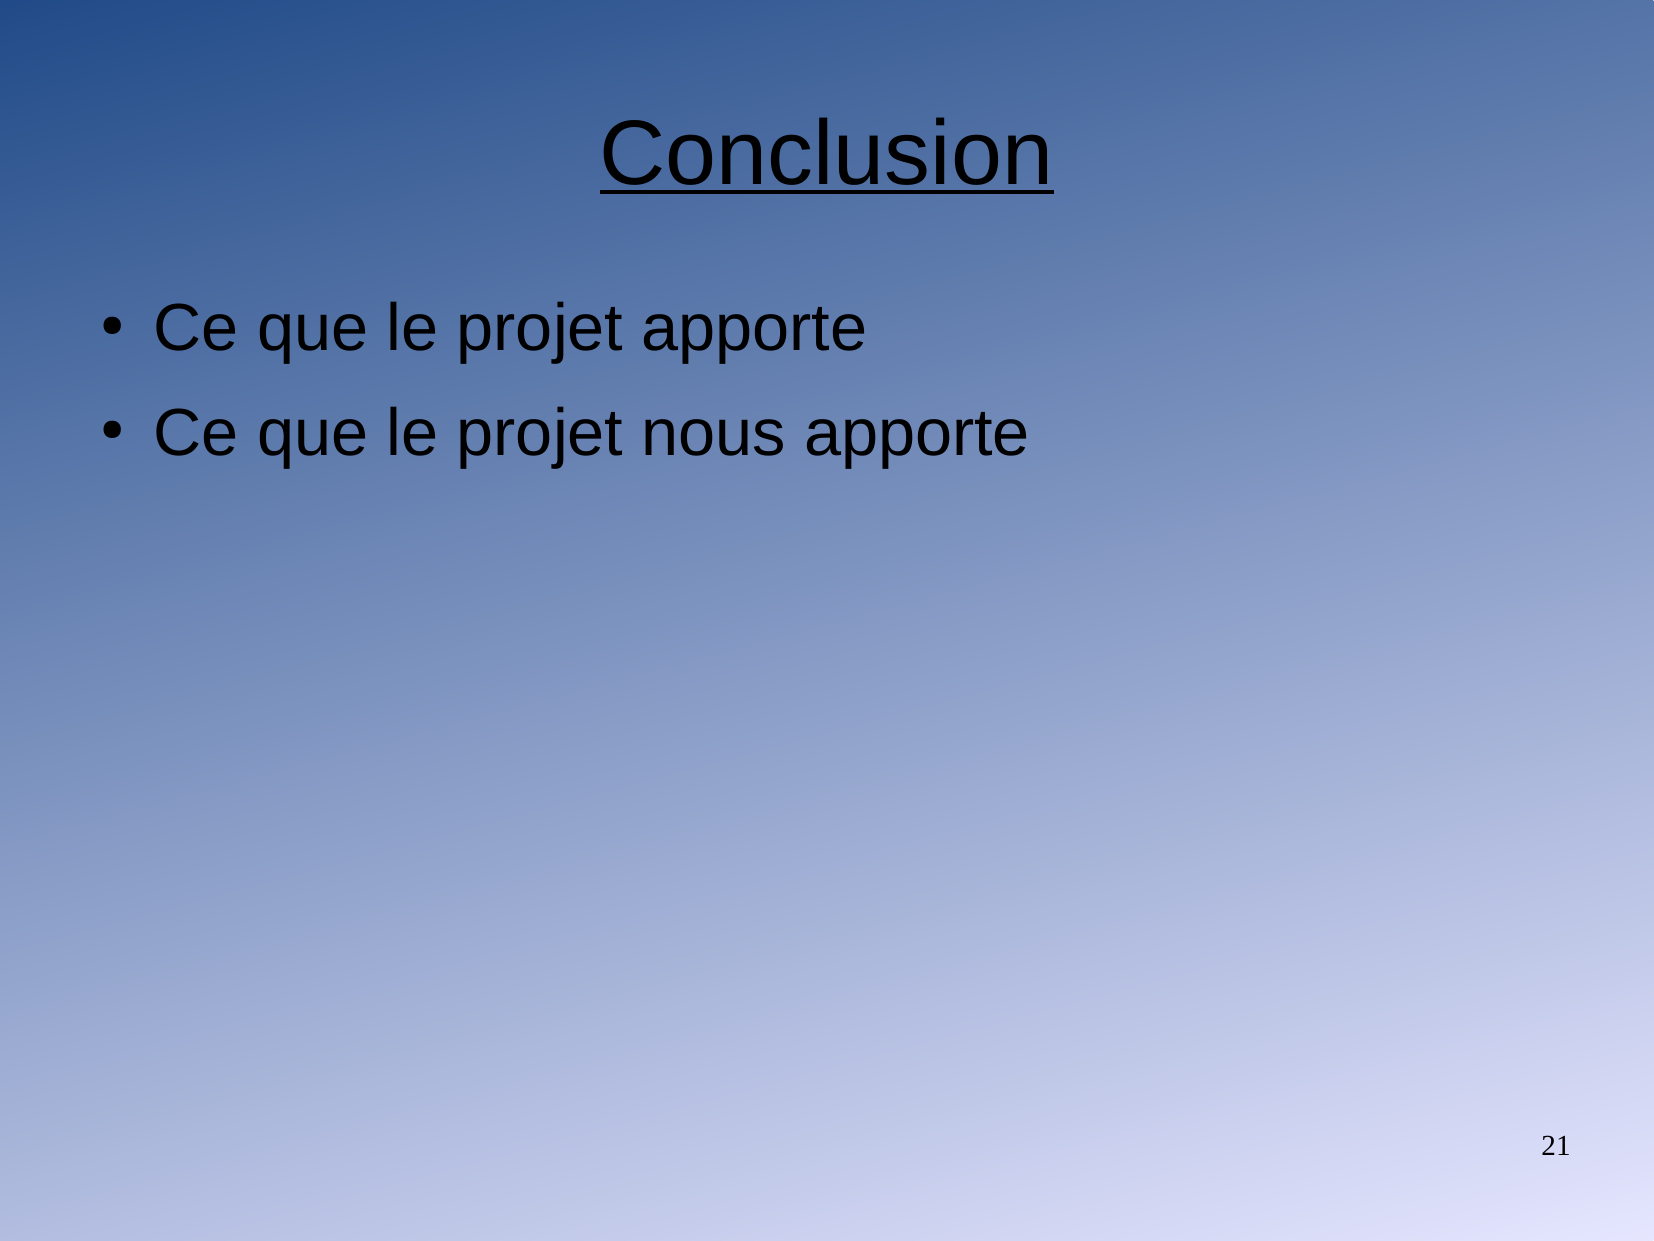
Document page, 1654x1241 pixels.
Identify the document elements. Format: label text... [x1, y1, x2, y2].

list Ce que le projet apporte Ce que le projet nous apporte [82, 290, 1571, 1010]
title Conclusion [82, 49, 1571, 257]
